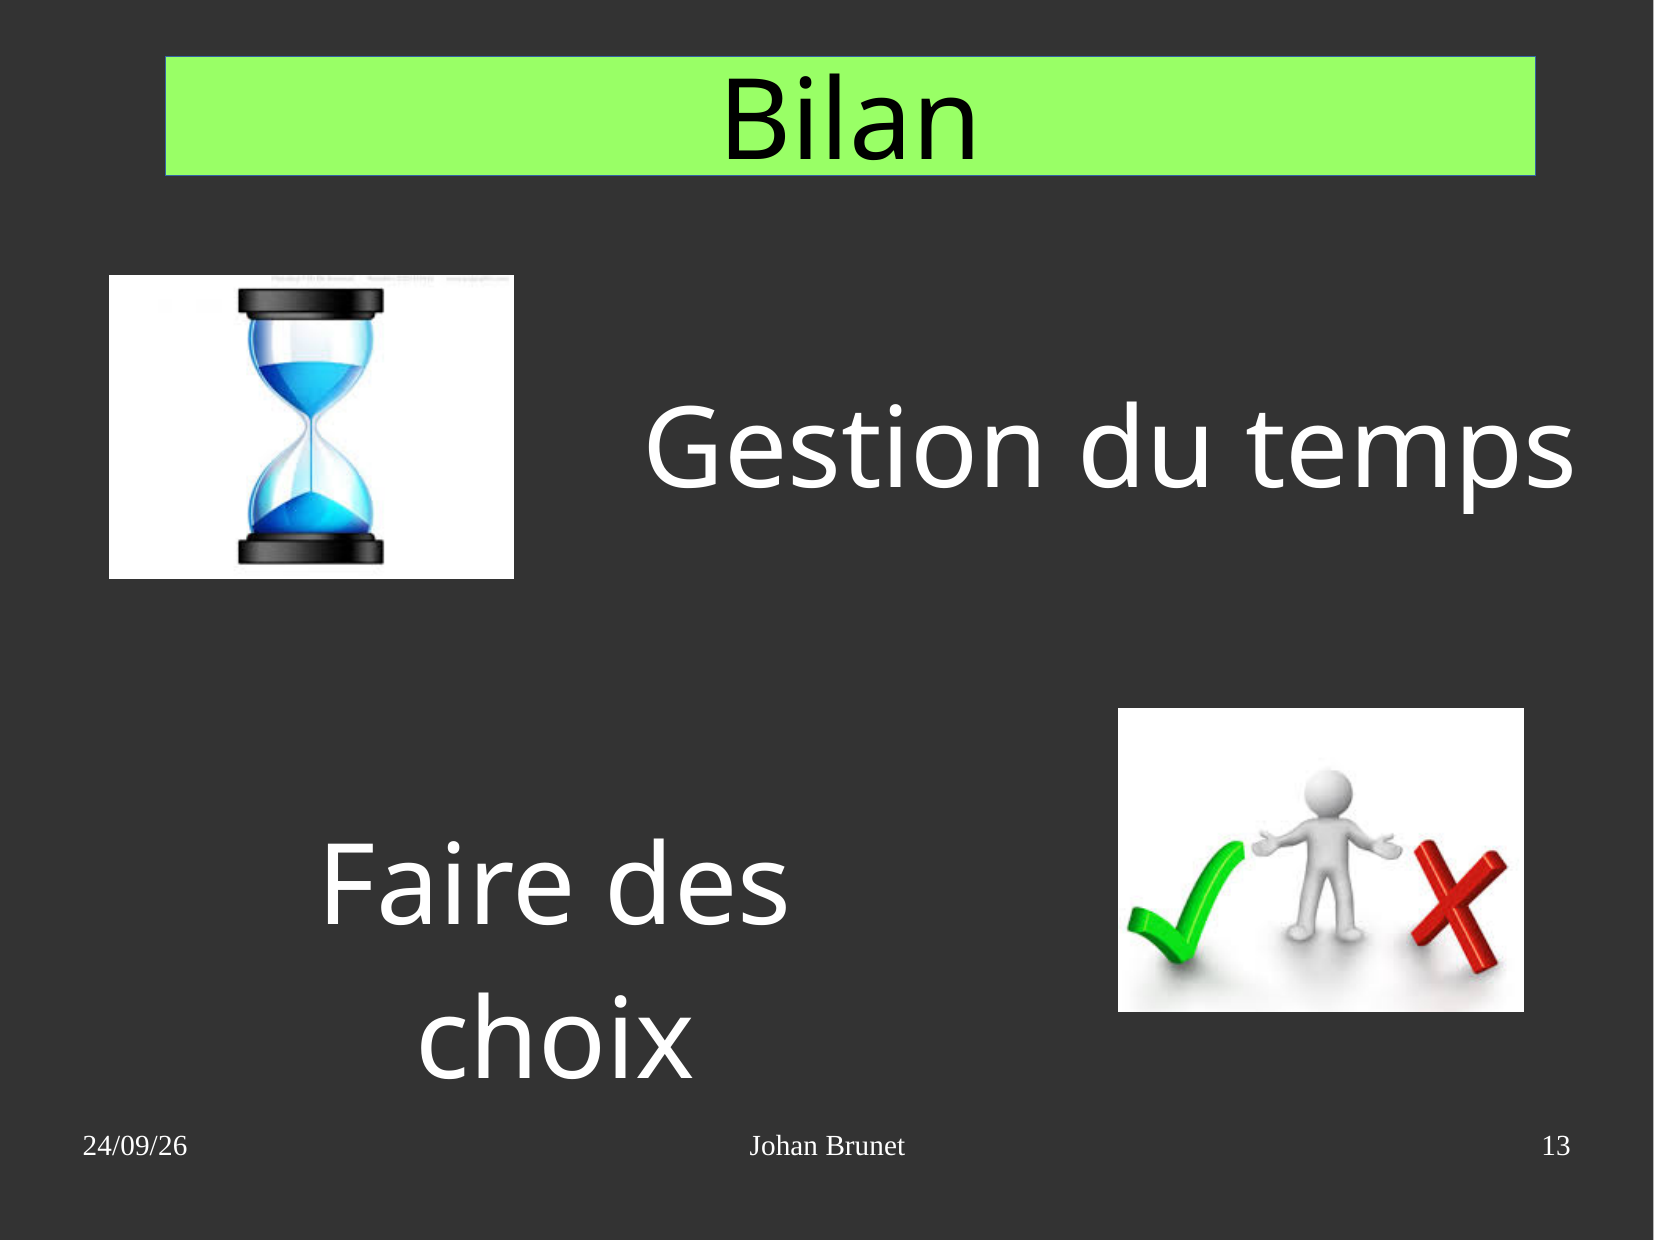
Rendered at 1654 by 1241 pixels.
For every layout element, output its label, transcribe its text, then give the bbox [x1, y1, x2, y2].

picture [109, 275, 514, 579]
text_box Bilan [165, 56, 1536, 176]
text_box Gestion du temps [561, 360, 1654, 526]
picture [1118, 708, 1524, 1012]
text_box Faire des choix [159, 797, 951, 939]
